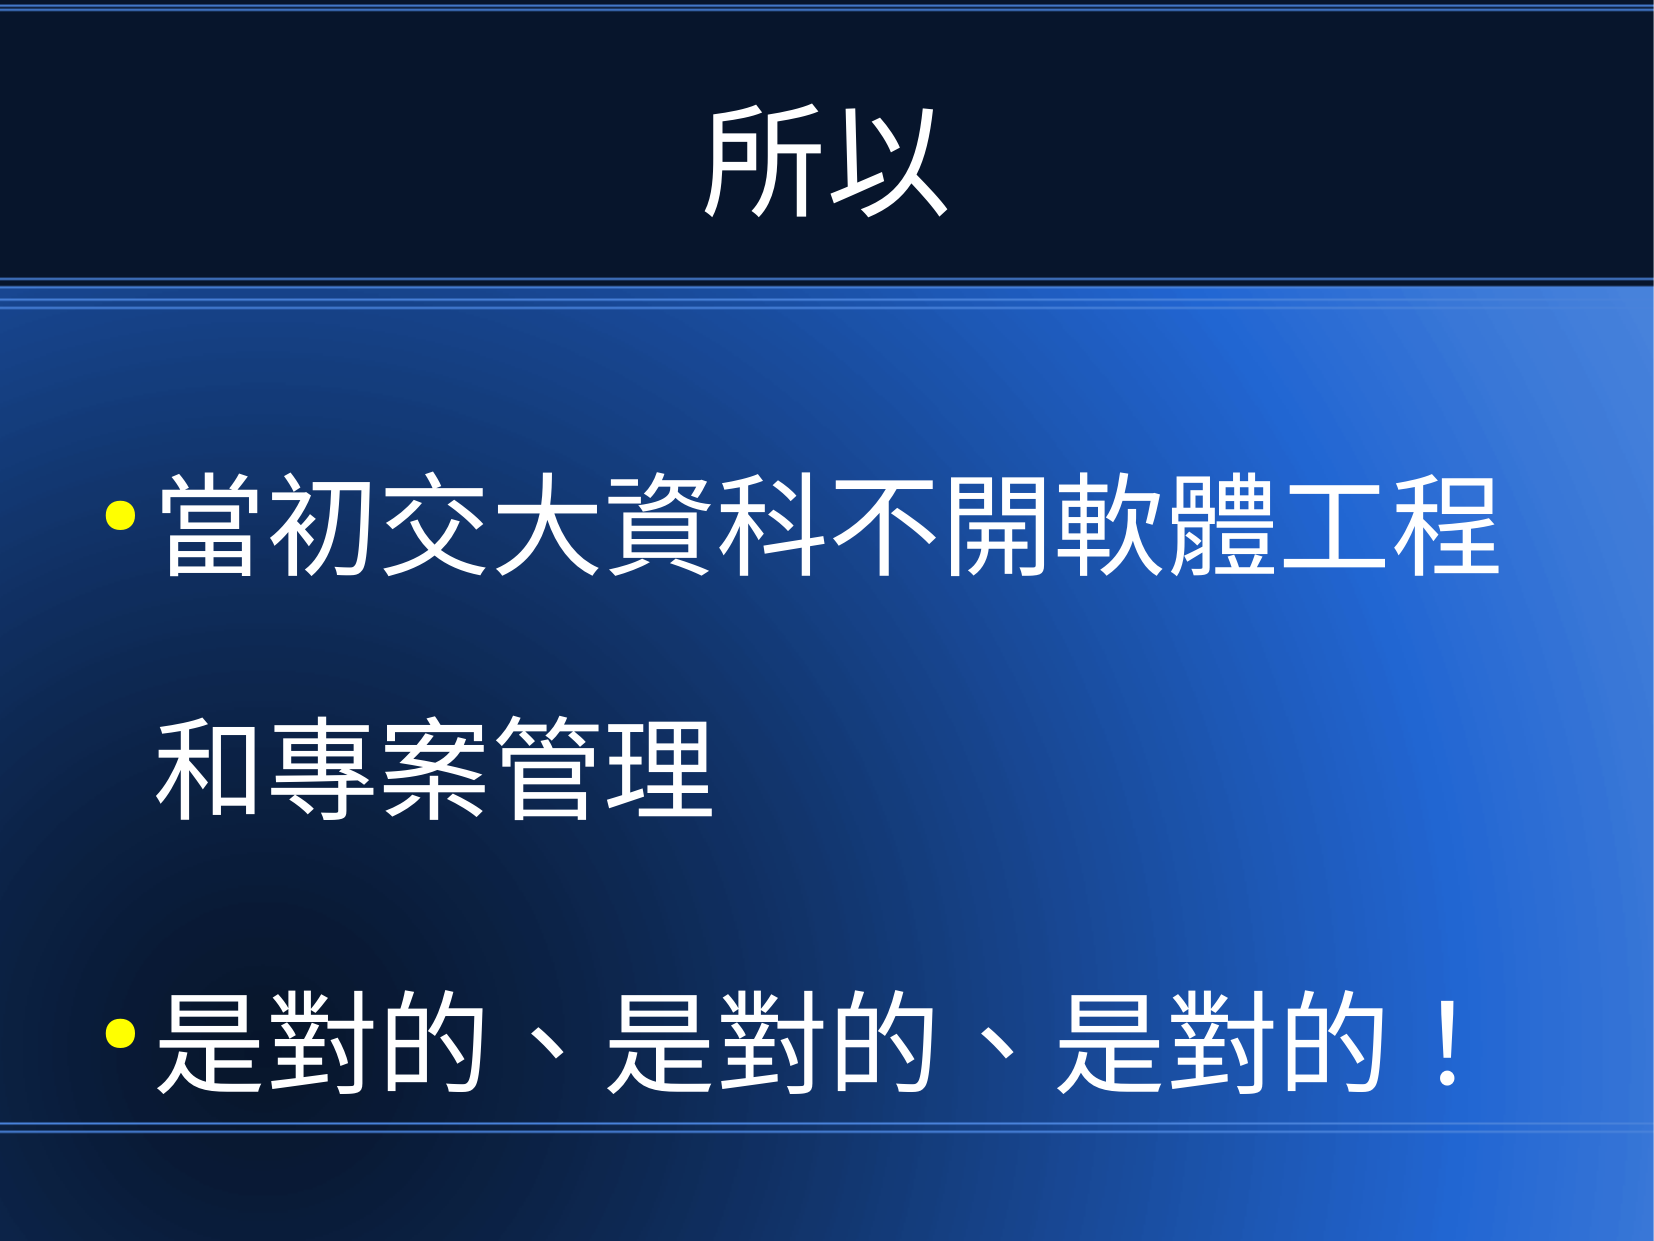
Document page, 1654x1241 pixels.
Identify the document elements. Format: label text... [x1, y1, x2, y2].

picture [0, 0, 1654, 1241]
list 當初交大資科不開軟體工程和專案管理 是對的、是對的、是對的！ [82, 355, 1571, 1241]
title 所以 [82, 49, 1571, 257]
